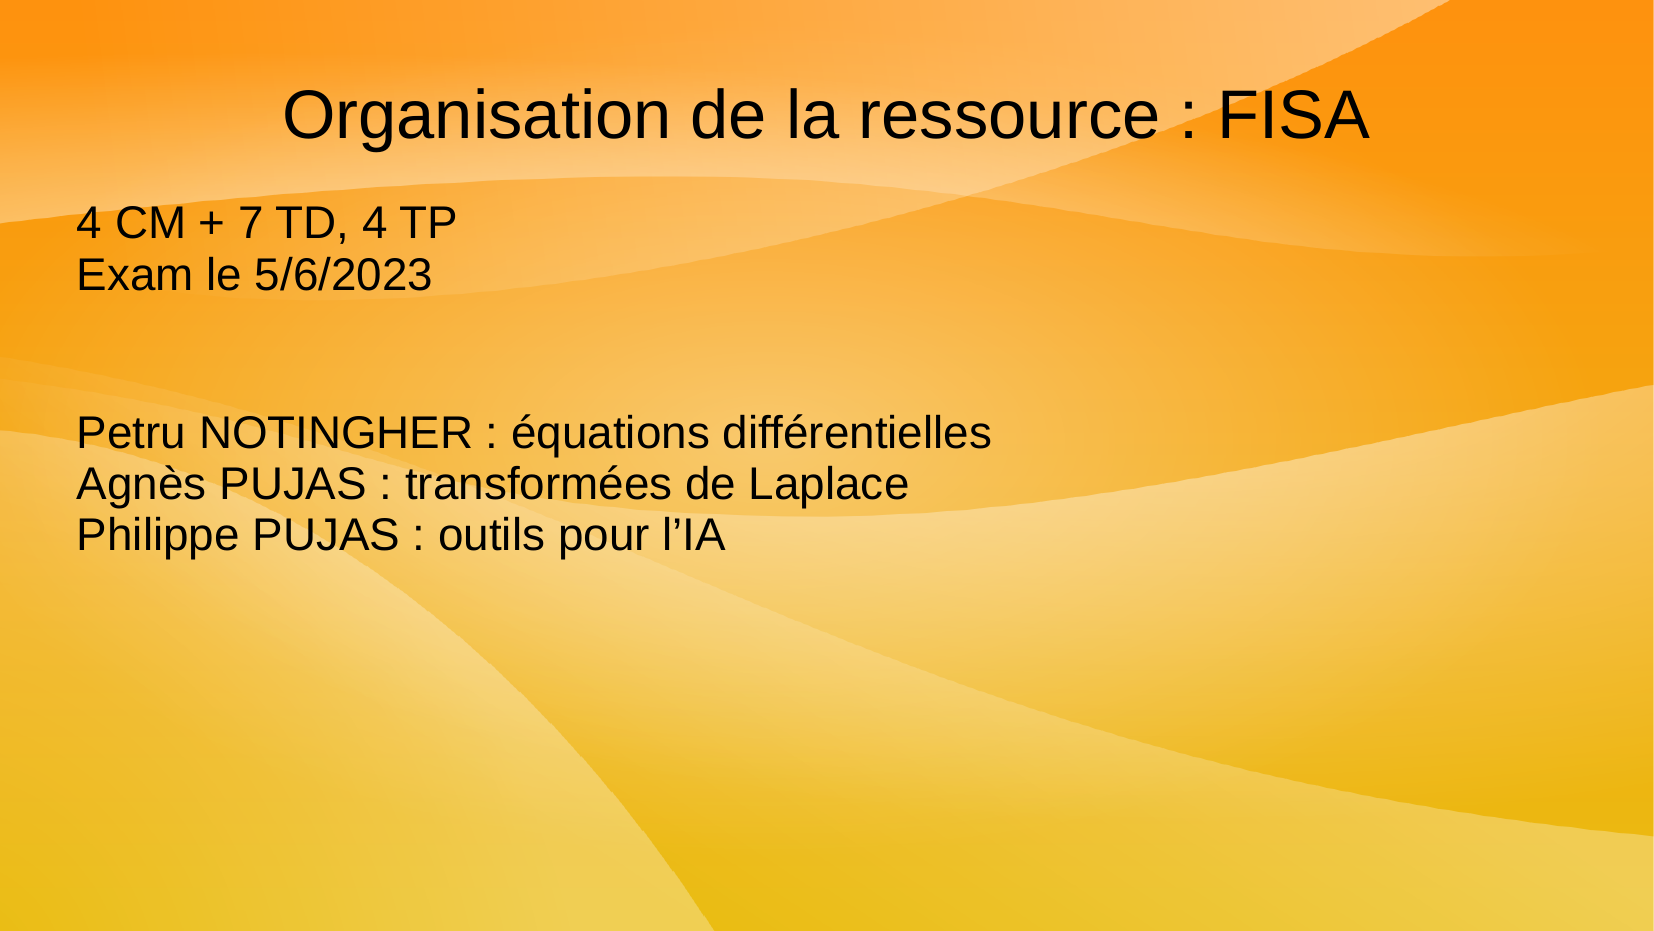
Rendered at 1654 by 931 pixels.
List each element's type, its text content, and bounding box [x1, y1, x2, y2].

picture [0, 0, 1654, 931]
title Organisation de la ressource : FISA [82, 37, 1571, 193]
subtitle 4 CM + 7 TD, 4 TP Exam le 5/6/2023 Petru NOTINGHER : équations différentielles Agnès PUJAS : transformées de Laplace Philippe PUJAS : outils pour l’IA [76, 197, 1565, 931]
